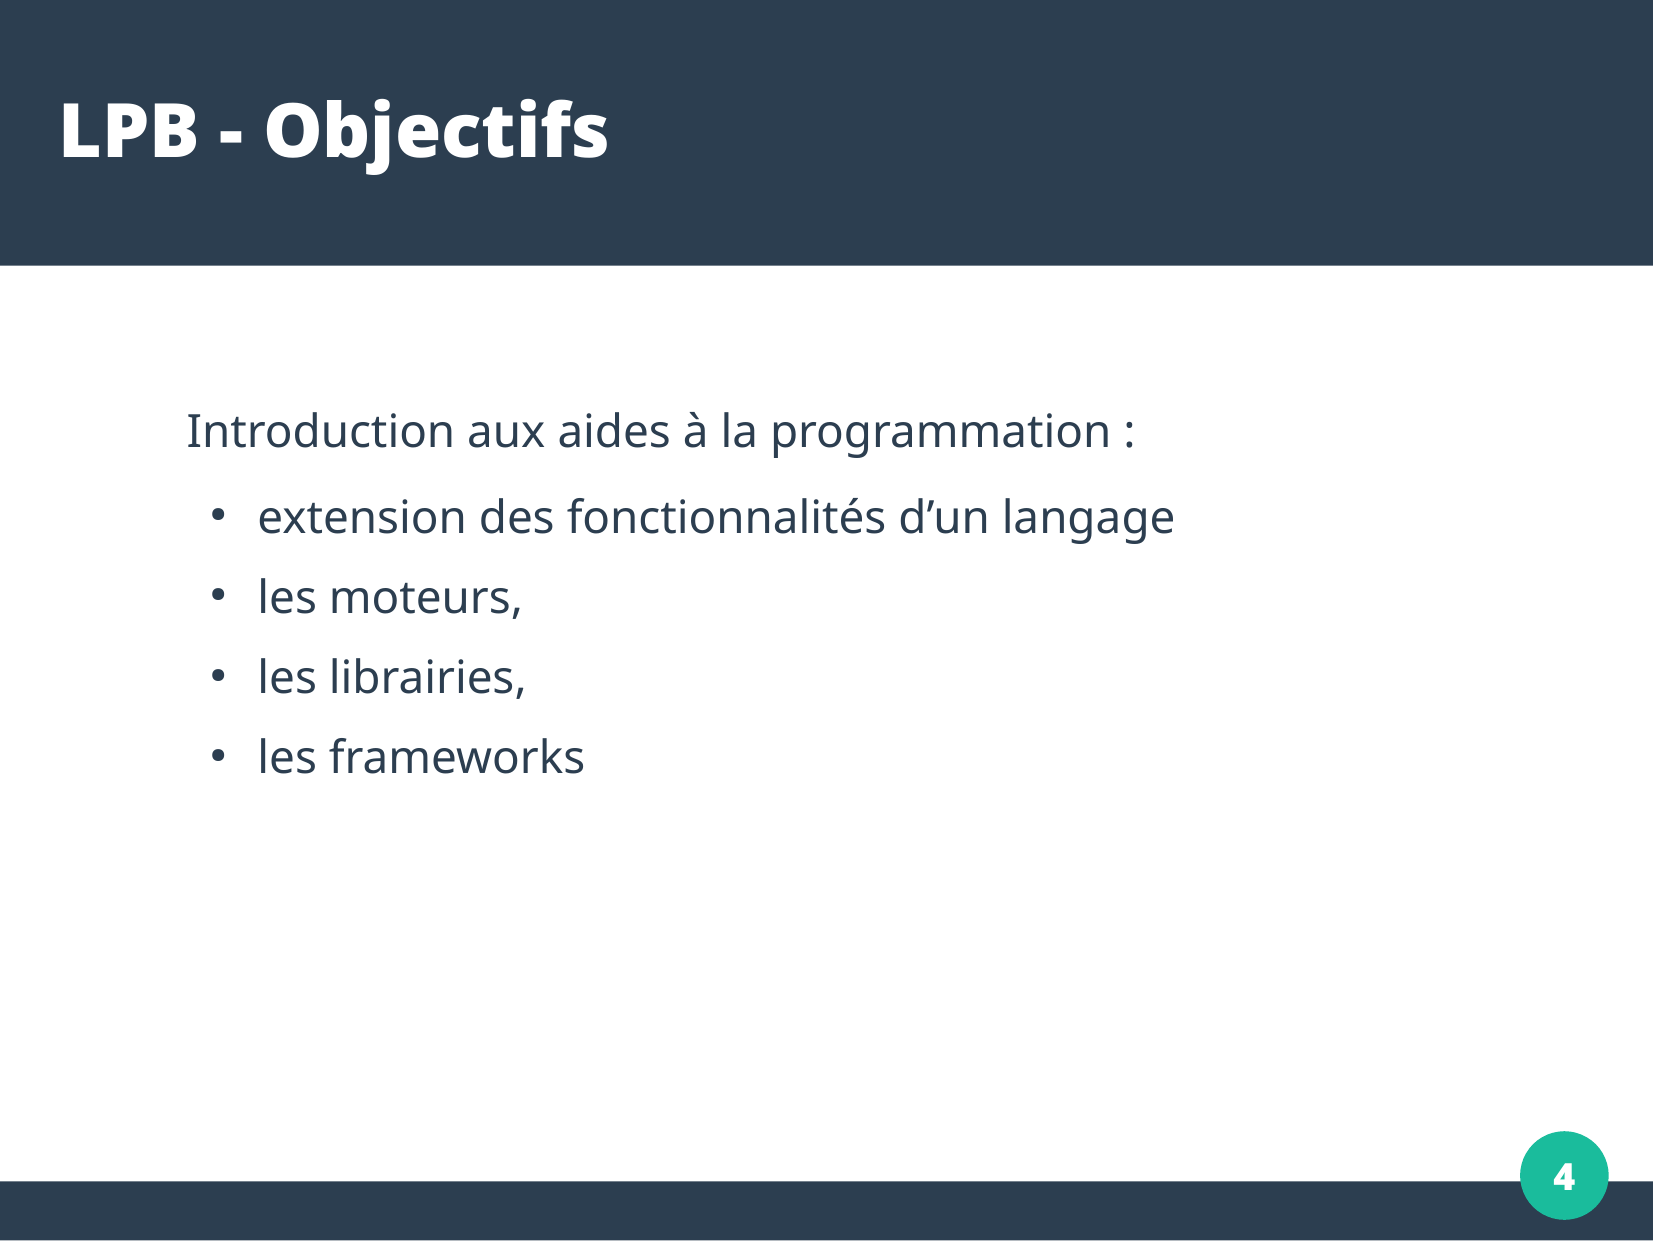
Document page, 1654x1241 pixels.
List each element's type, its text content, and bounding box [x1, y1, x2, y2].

title LPB - Objectifs [58, 49, 1594, 207]
list Introduction aux aides à la programmation : extension des fonctionnalités d’un langage les moteurs, les librairies, les frameworks [44, 312, 1620, 1140]
